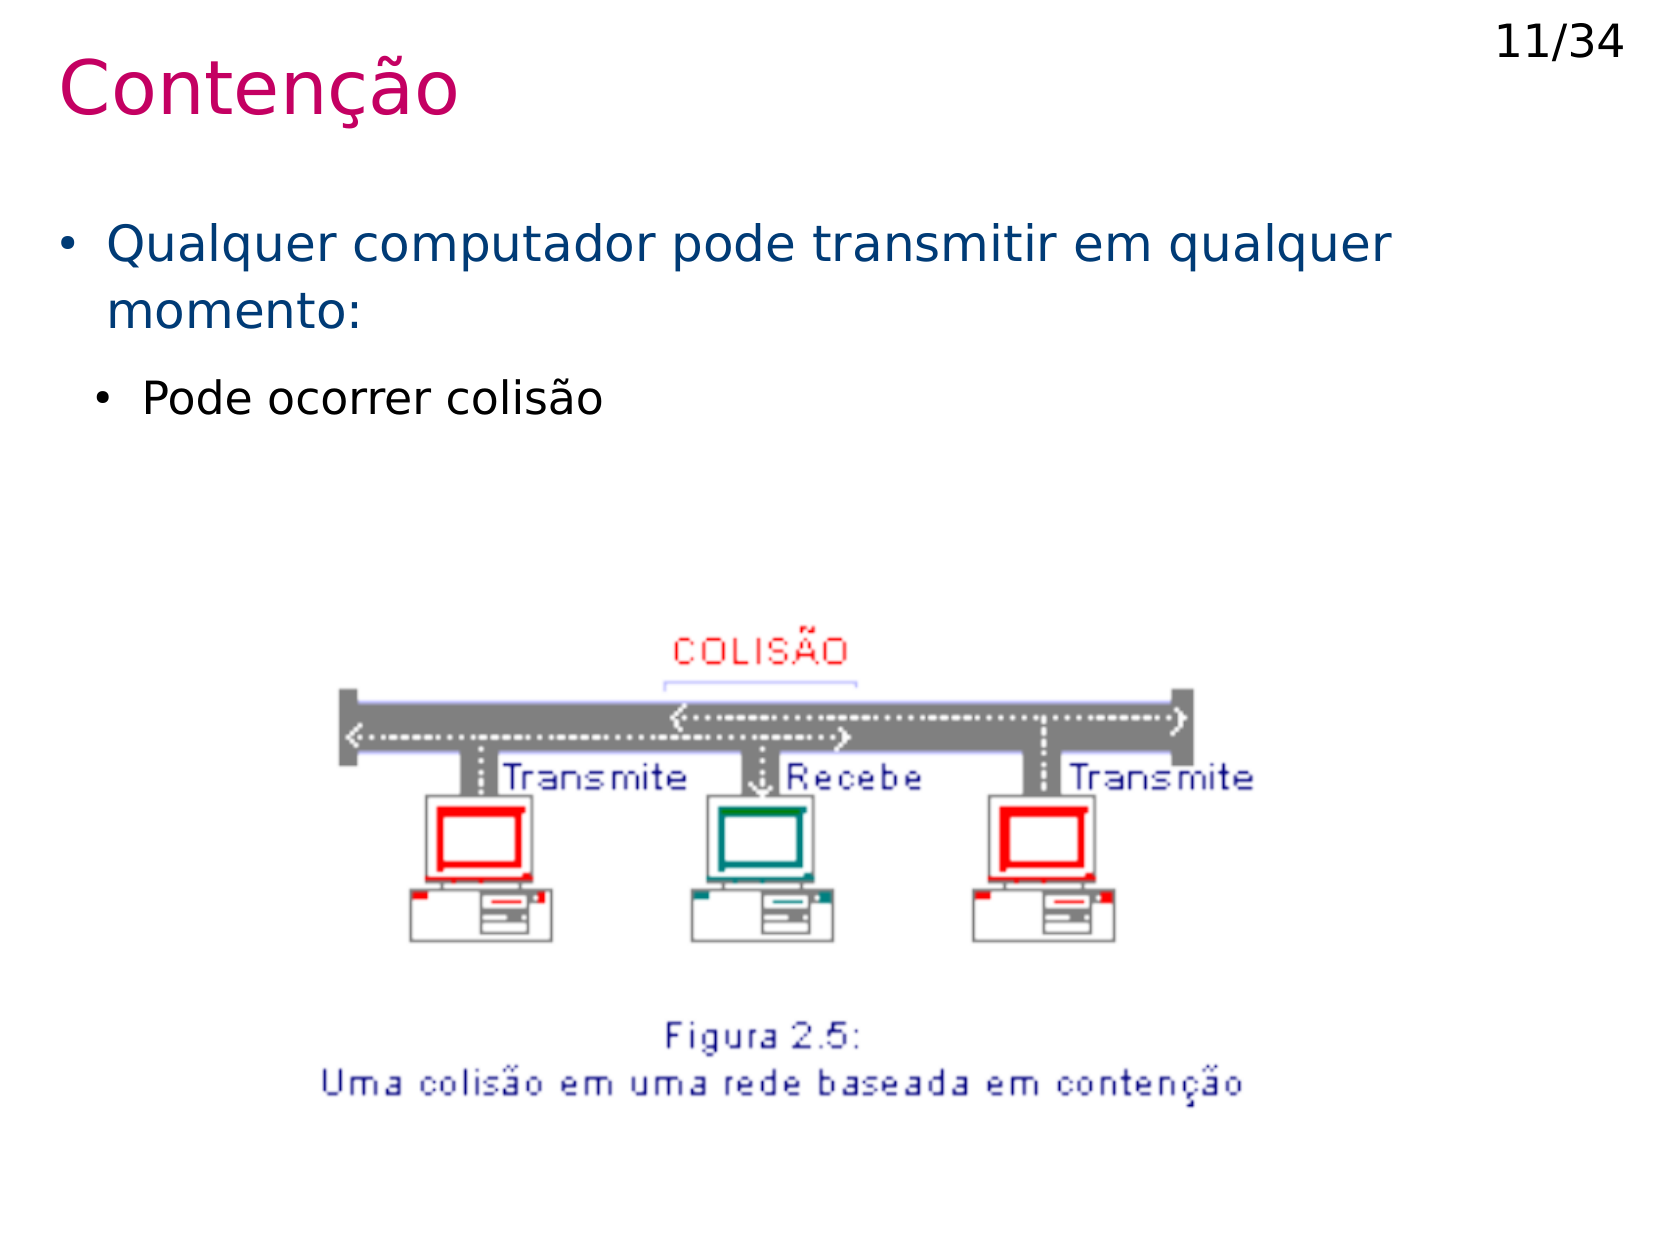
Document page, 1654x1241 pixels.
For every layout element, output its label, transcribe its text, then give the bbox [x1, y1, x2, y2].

list Qualquer computador pode transmitir em qualquer momento: Pode ocorrer colisão [59, 206, 1625, 1211]
picture [318, 620, 1270, 1116]
title Contenção [59, 1, 1625, 176]
